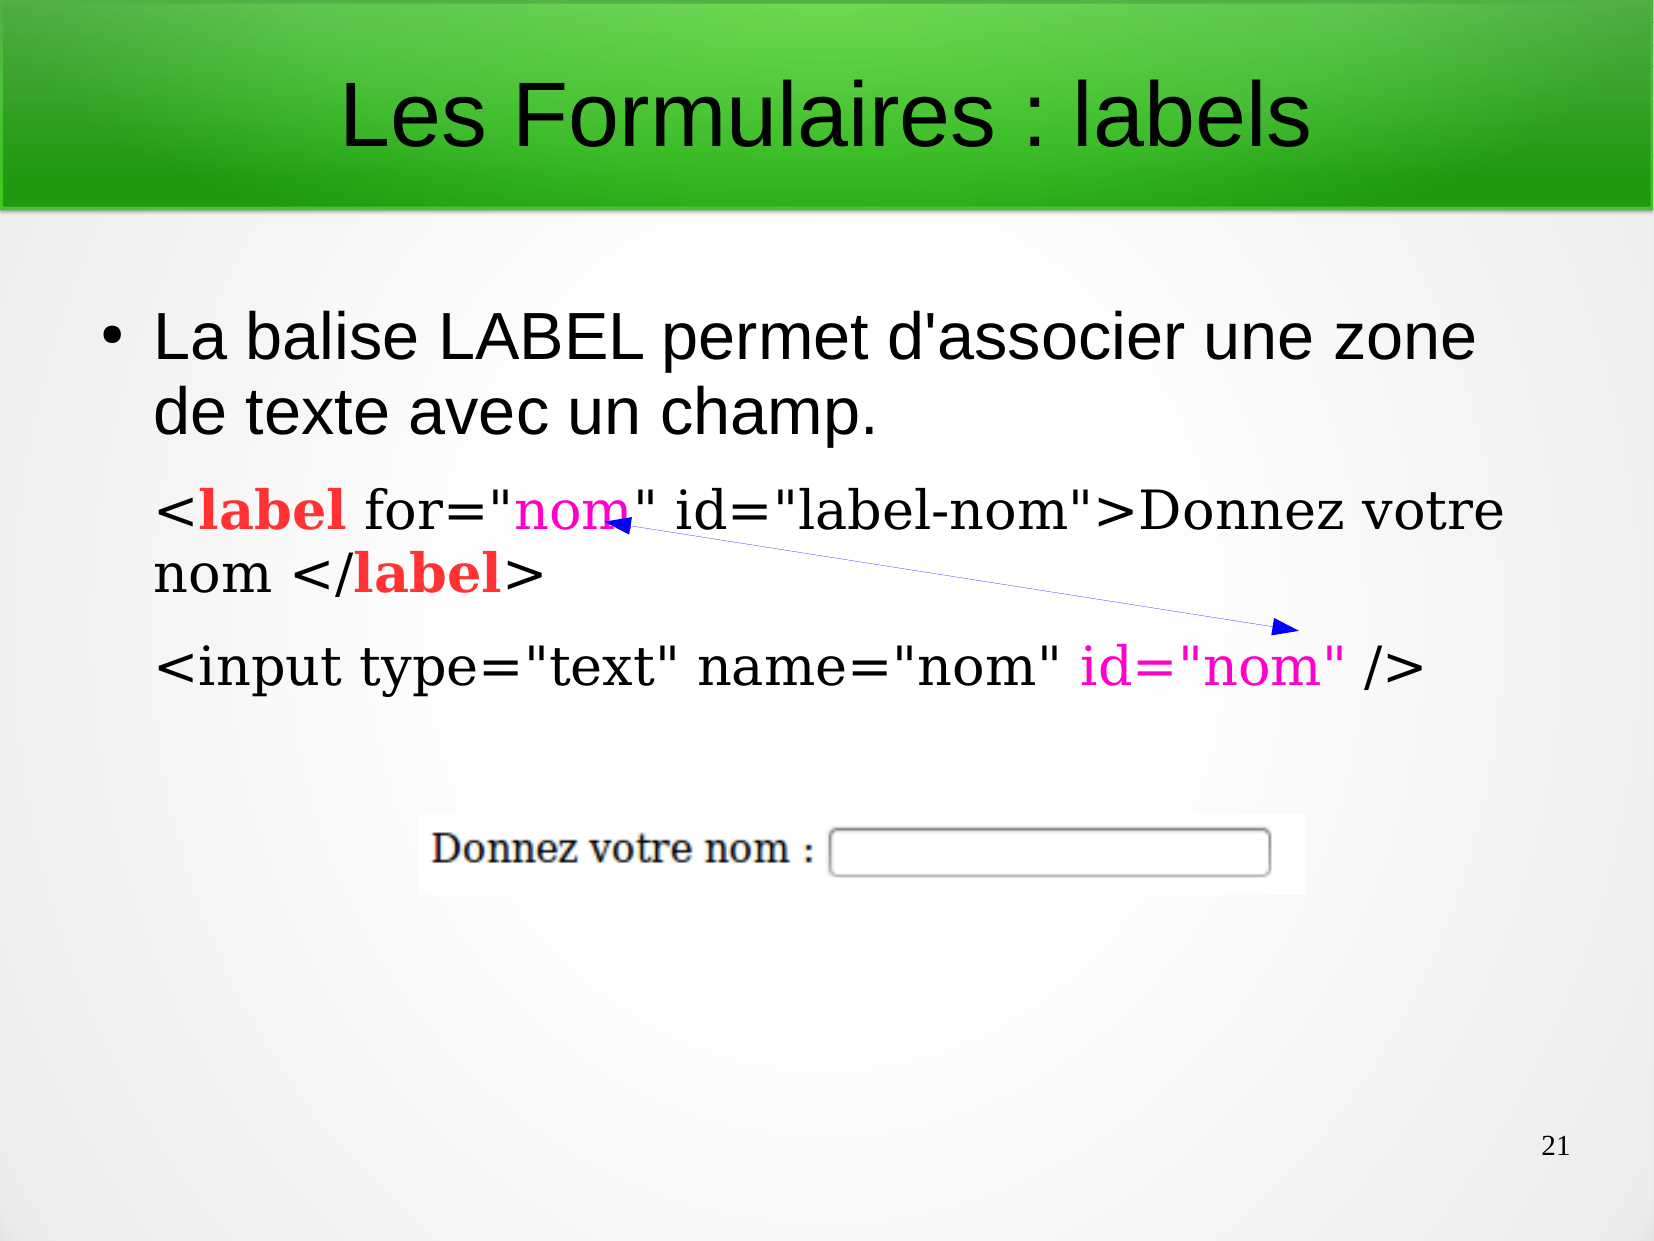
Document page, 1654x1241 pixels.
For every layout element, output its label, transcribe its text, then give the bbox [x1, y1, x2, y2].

title Les Formulaires : labels [82, 47, 1571, 189]
list La balise LABEL permet d'associer une zone de texte avec un champ. <label for="nom" id="label-nom">Donnez votre nom </label> <input type="text" name="nom" id="nom" /> [82, 299, 1571, 1019]
picture [419, 814, 1306, 896]
text_box [55, 265, 1624, 1188]
